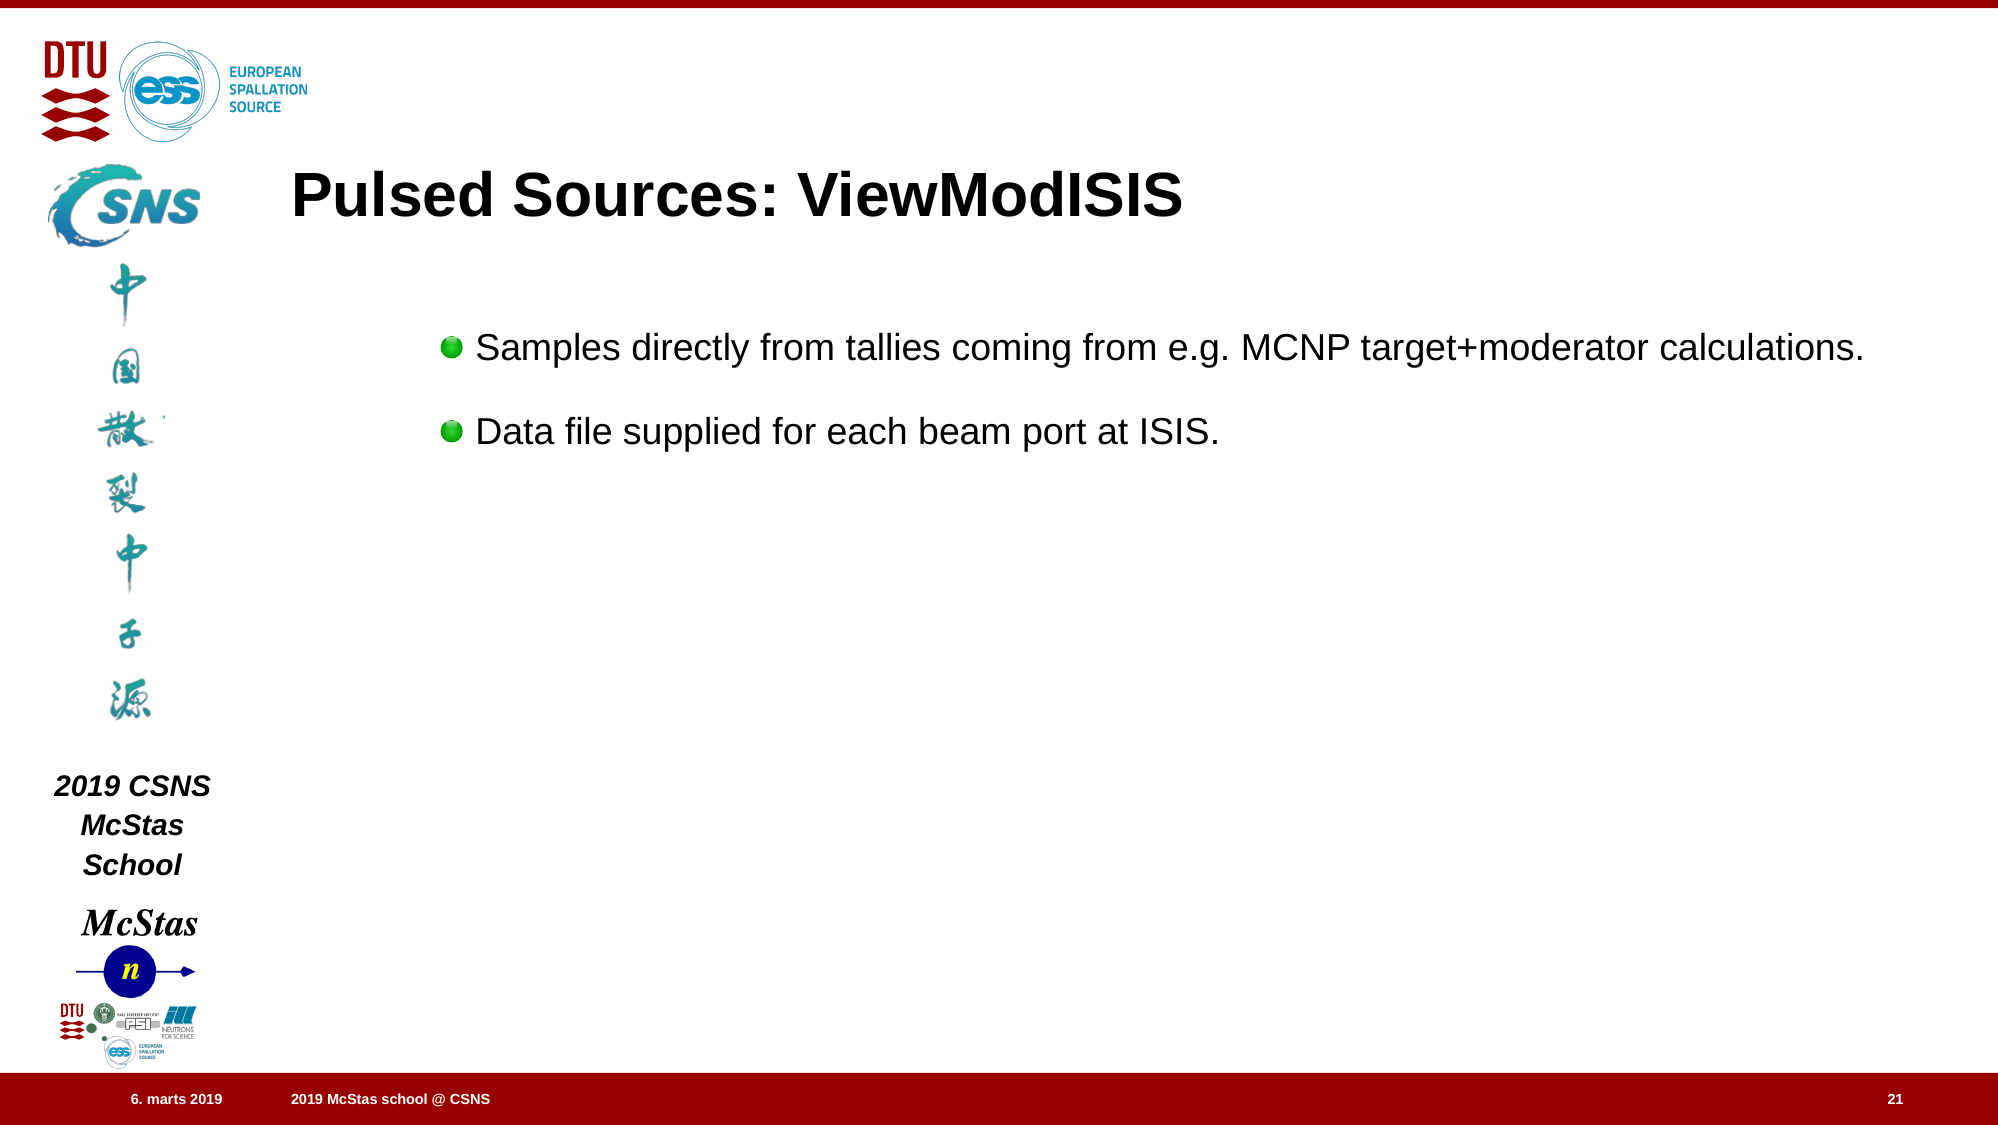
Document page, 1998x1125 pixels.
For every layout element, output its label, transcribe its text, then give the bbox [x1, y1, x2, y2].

picture [86, 1003, 197, 1069]
picture [116, 1013, 160, 1030]
picture [48, 162, 209, 744]
title Pulsed Sources: ViewModISIS [291, 69, 1819, 230]
picture [119, 41, 307, 142]
slide_number <number> [1887, 1088, 1909, 1110]
text_box Samples directly from tallies coming from e.g. MCNP target+moderator calculations. Data file supplied for each beam port at ISIS. [425, 318, 1881, 460]
picture [59, 908, 213, 999]
